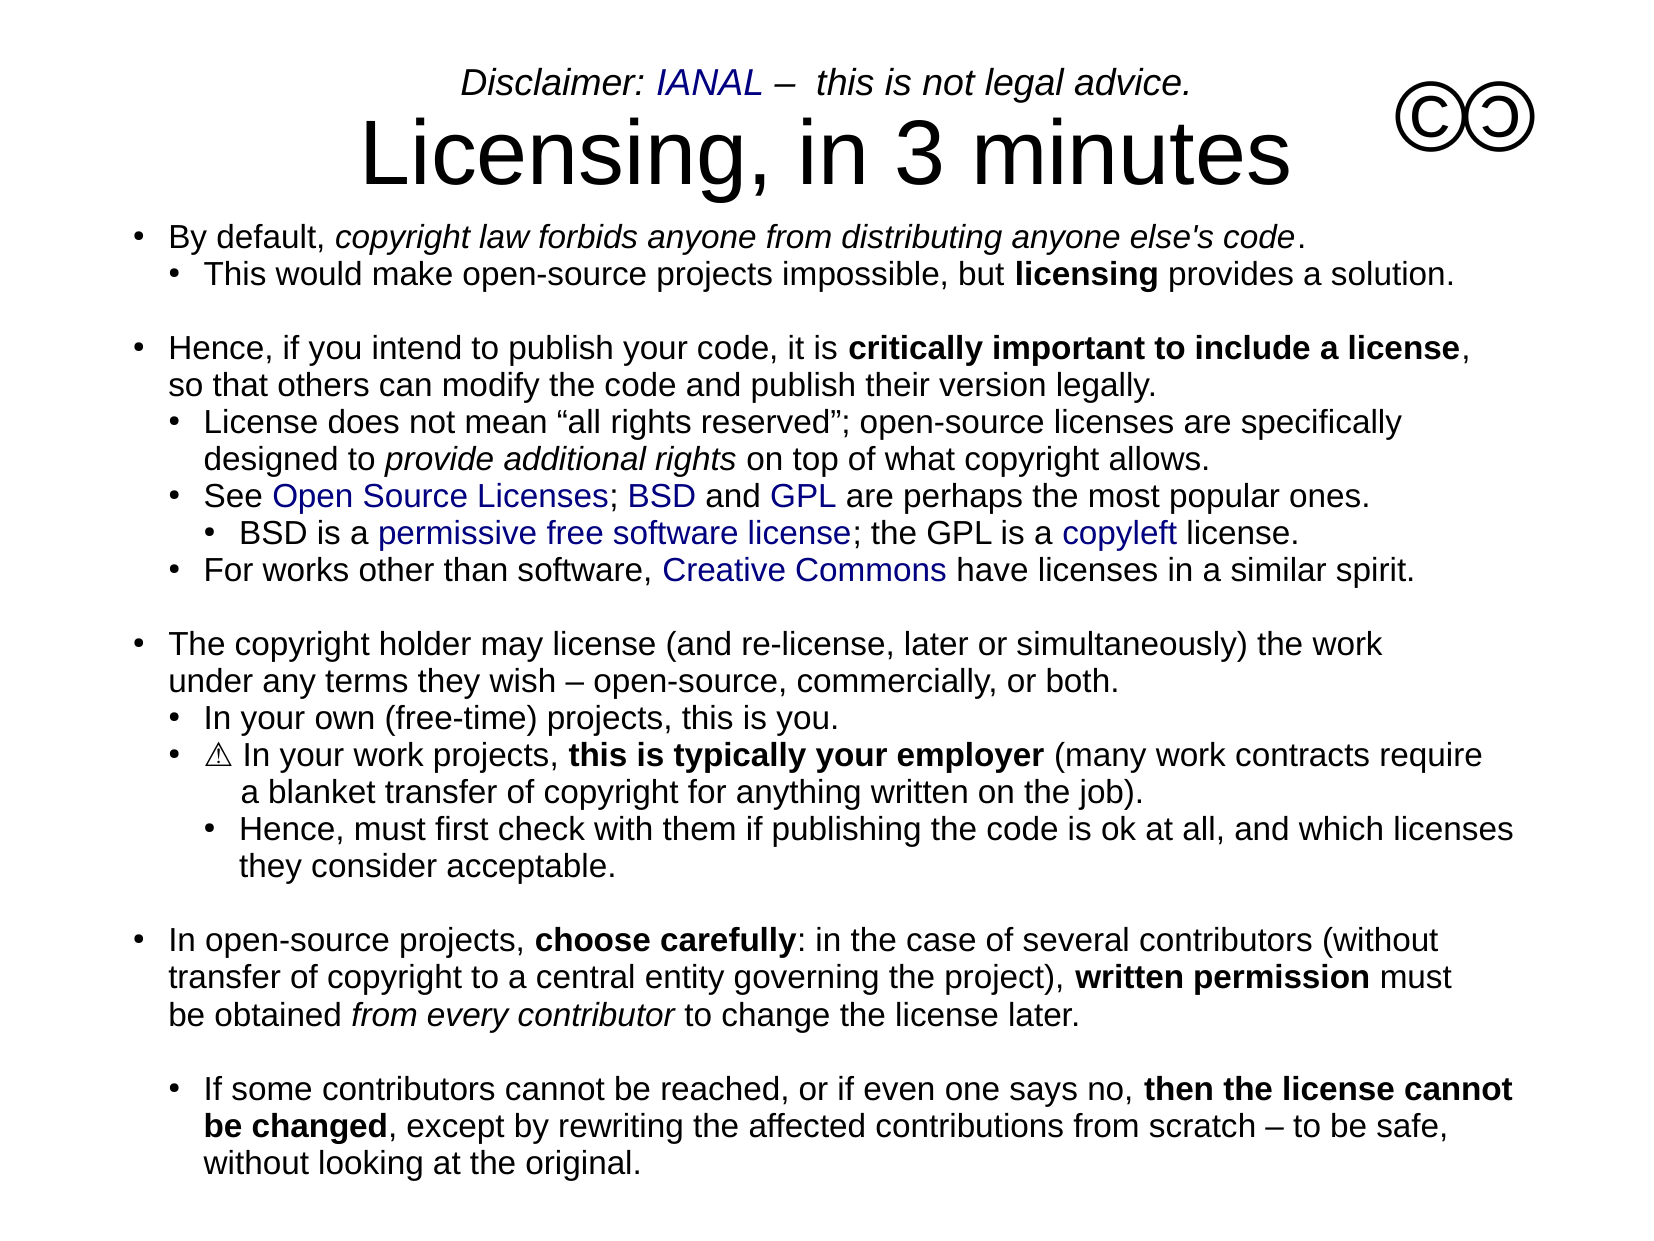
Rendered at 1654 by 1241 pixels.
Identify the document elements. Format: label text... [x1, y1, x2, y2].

text_box © [1380, 53, 1447, 181]
title Licensing, in 3 minutes [82, 49, 1571, 257]
text_box © [1447, 53, 1551, 181]
text_box By default, copyright law forbids anyone from distributing anyone else's code. This would make open-source projects impossible, but licensing provides a solution. Hence, if you intend to publish your code, it is critically important to include a license, so that others can modify the code and publish their version legally. License does not mean “all rights reserved”; open-source licenses are specifically designed to provide additional rights on top of what copyright allows. See Open Source Licenses; BSD and GPL are perhaps the most popular ones. BSD is a permissive free software license; the GPL is a copyleft license. For works other than software, Creative Commons have licenses in a similar spirit. The copyright holder may license (and re-license, later or simultaneously) the work under any terms they wish – open-source, commercially, or both. In your own (free-time) projects, this is you. ⚠ In your work projects, this is typically your employer (many work contracts require a blanket transfer of copyright for anything written on the job). Hence, must first check with them if publishing the code is ok at all, and which licenses they consider acceptable. In open-source projects, choose carefully: in the case of several contributors (without transfer of copyright to a central entity governing the project), written permission must be obtained from every contributor to change the license later. If some contributors cannot be reached, or if even one says no, then the license cannot be changed, except by rewriting the affected contributions from scratch – to be safe, without looking at the original. [82, 211, 1561, 1201]
text_box Disclaimer: IANAL – this is not legal advice. [445, 54, 1208, 111]
